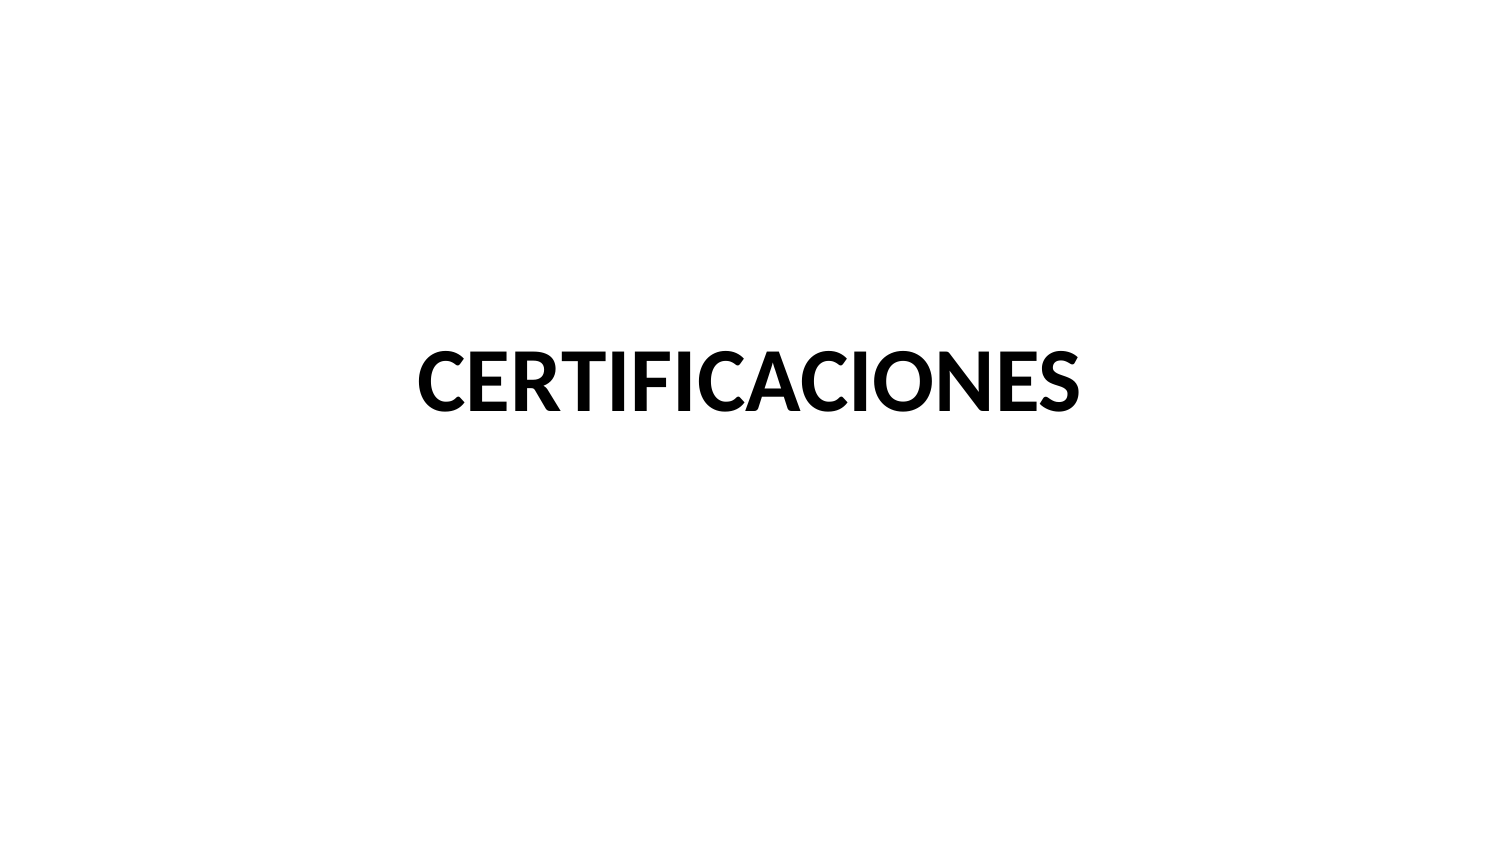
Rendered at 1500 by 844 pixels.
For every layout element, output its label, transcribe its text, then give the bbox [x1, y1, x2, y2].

title CERTIFICACIONES [0, 300, 1500, 464]
